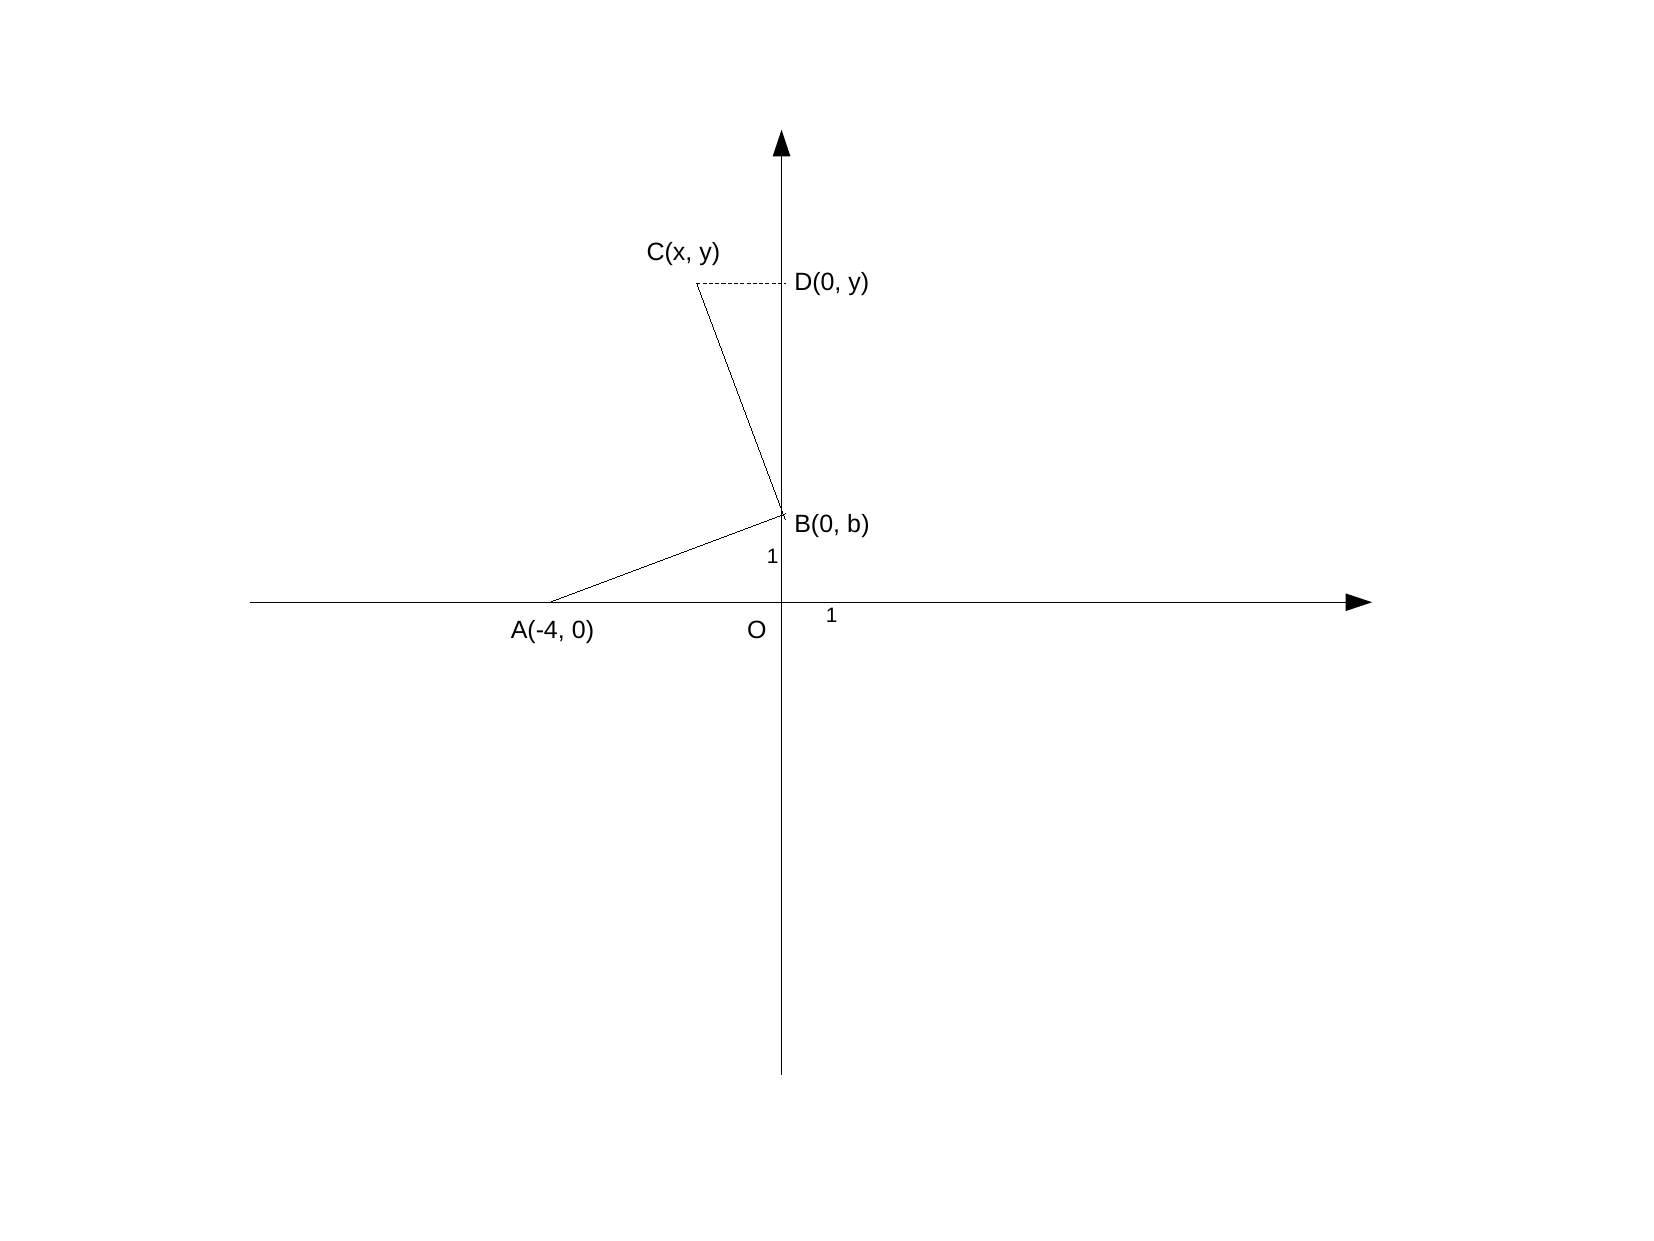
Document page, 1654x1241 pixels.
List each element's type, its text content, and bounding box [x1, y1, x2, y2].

text_box 1 [811, 596, 853, 635]
text_box O [732, 608, 782, 652]
text_box D(0, y) [779, 260, 884, 303]
text_box A(-4, 0) [496, 608, 610, 652]
text_box B(0, b) [779, 502, 885, 545]
text_box 1 [752, 537, 794, 576]
text_box C(x, y) [631, 230, 735, 274]
